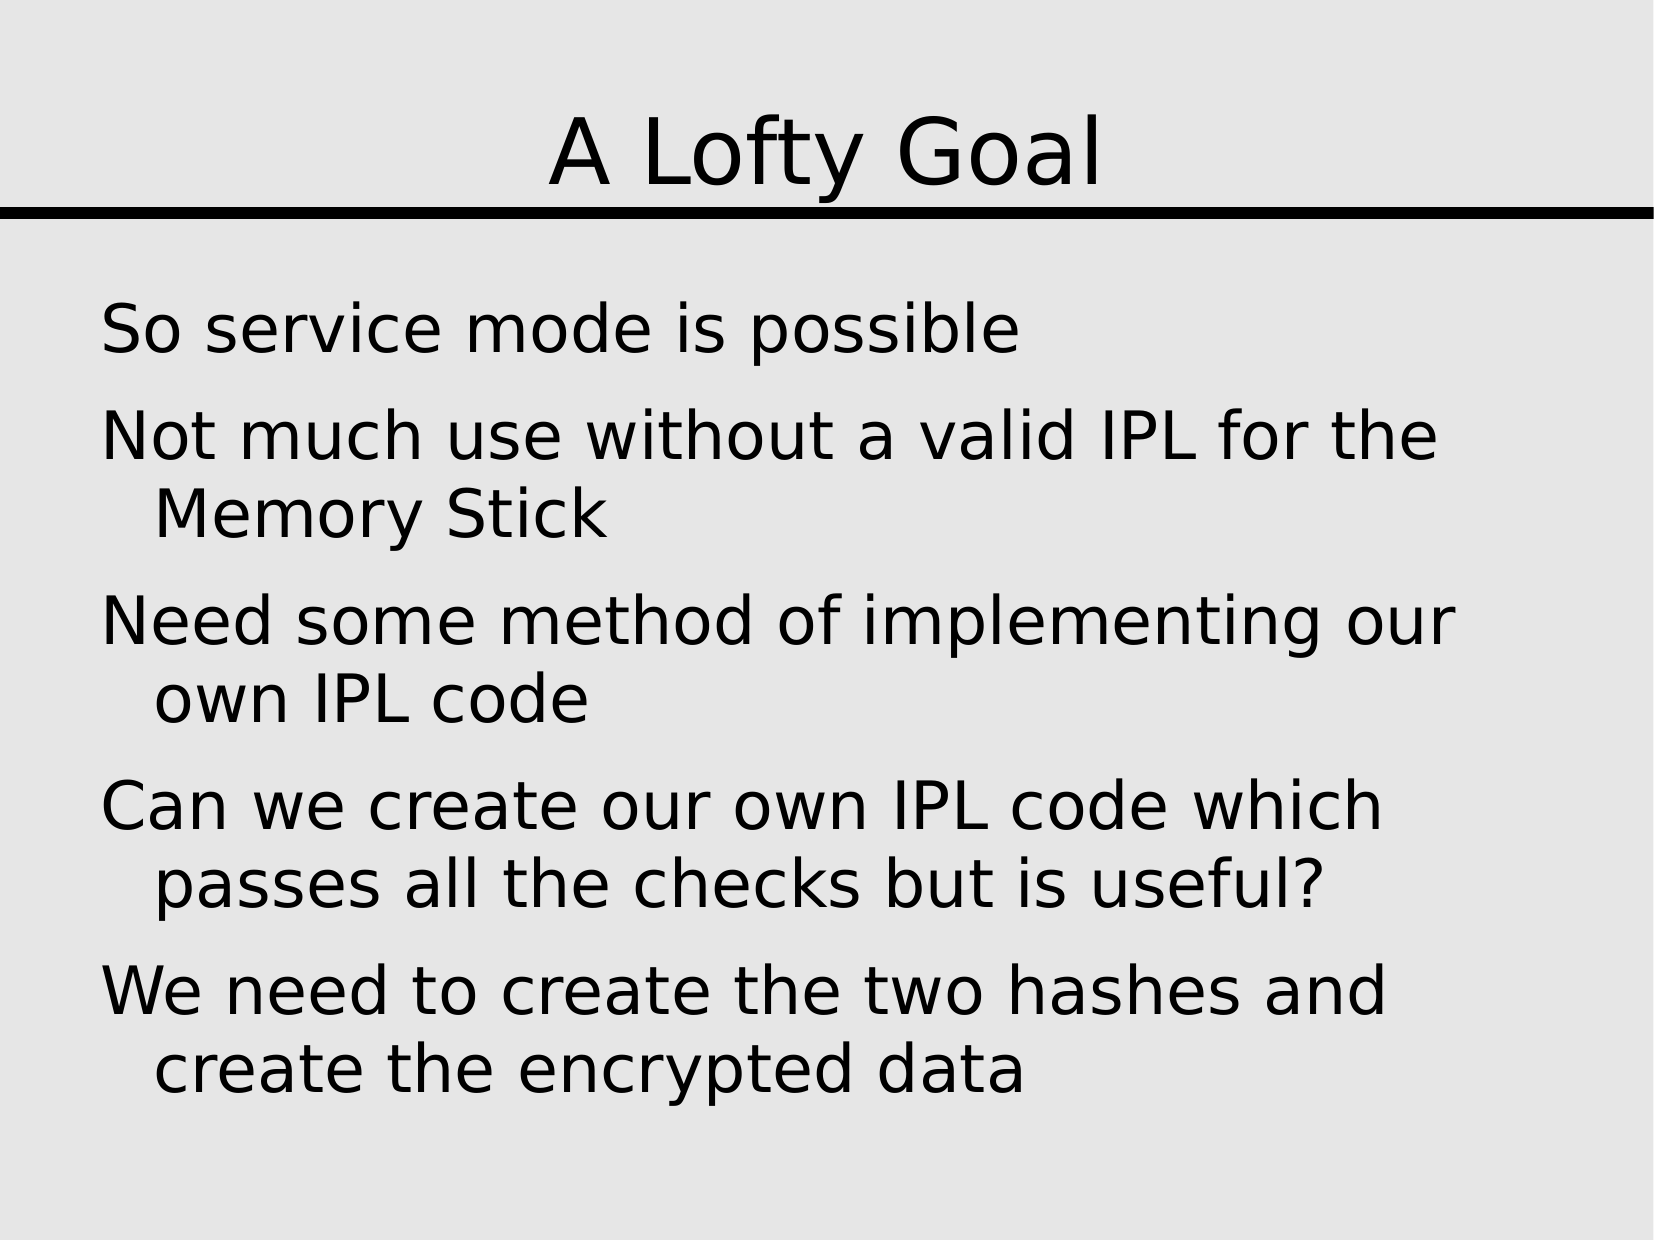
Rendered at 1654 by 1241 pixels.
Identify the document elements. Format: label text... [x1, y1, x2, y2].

list So service mode is possible Not much use without a valid IPL for the Memory Stick Need some method of implementing our own IPL code Can we create our own IPL code which passes all the checks but is useful? We need to create the two hashes and create the encrypted data [82, 290, 1571, 1109]
title A Lofty Goal [82, 49, 1571, 257]
